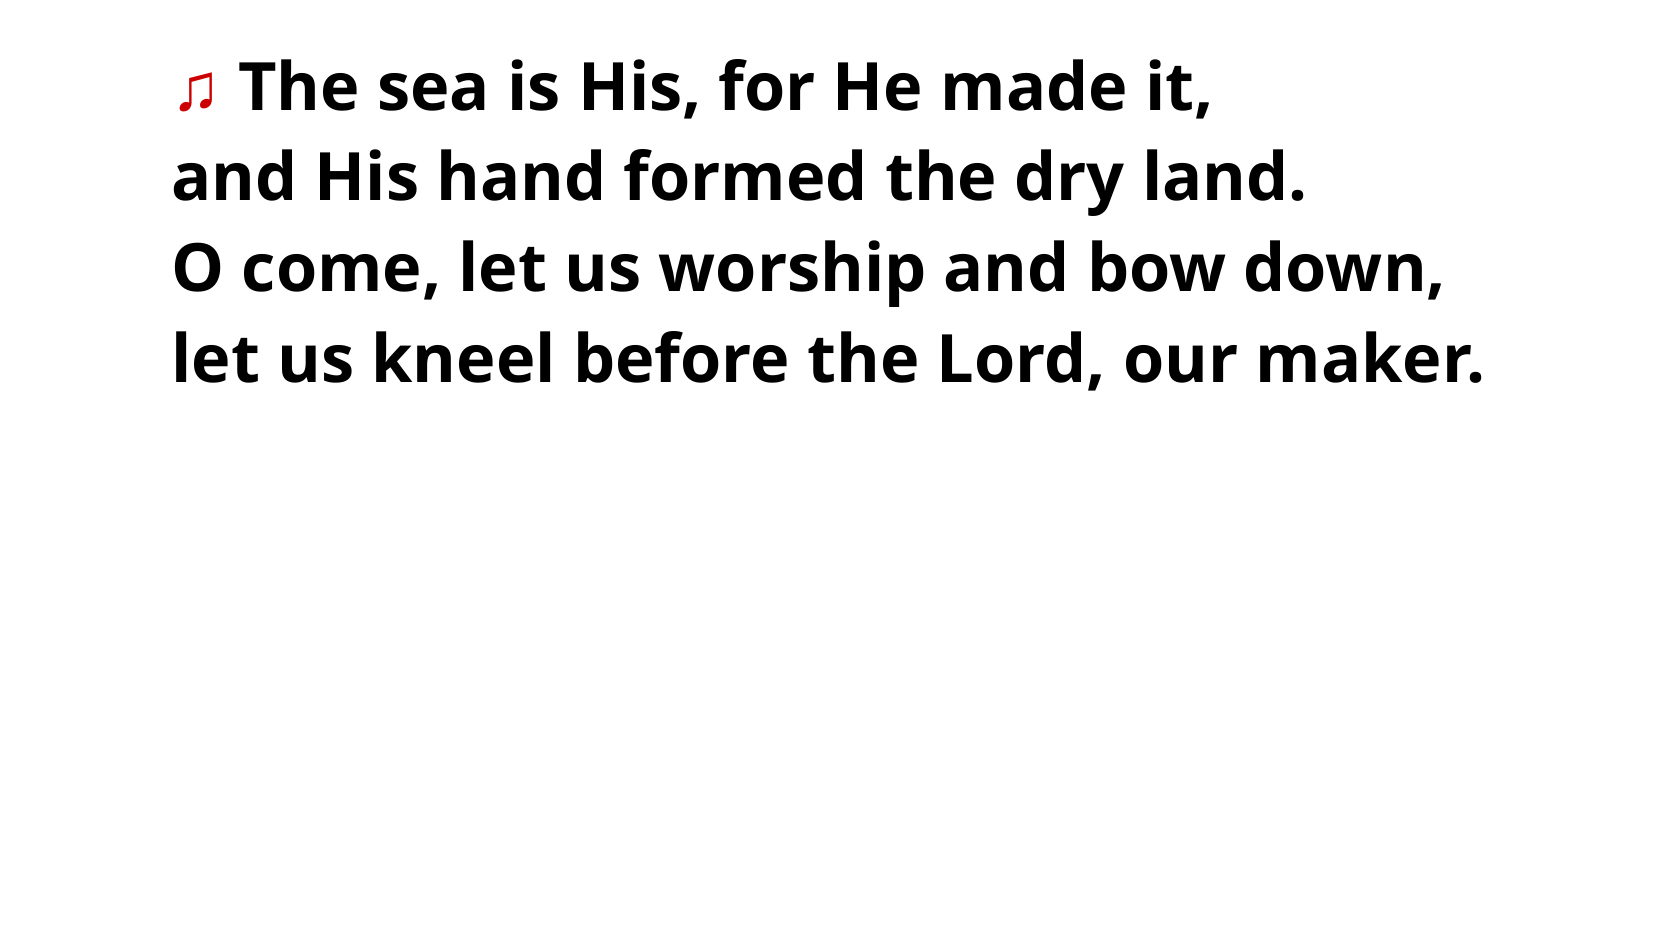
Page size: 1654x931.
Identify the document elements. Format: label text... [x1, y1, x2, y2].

text_box ♫ The sea is His, for He made it, and His hand formed the dry land. O come, let us worship and bow down, let us kneel before the Lord, our maker. [87, 31, 1558, 451]
